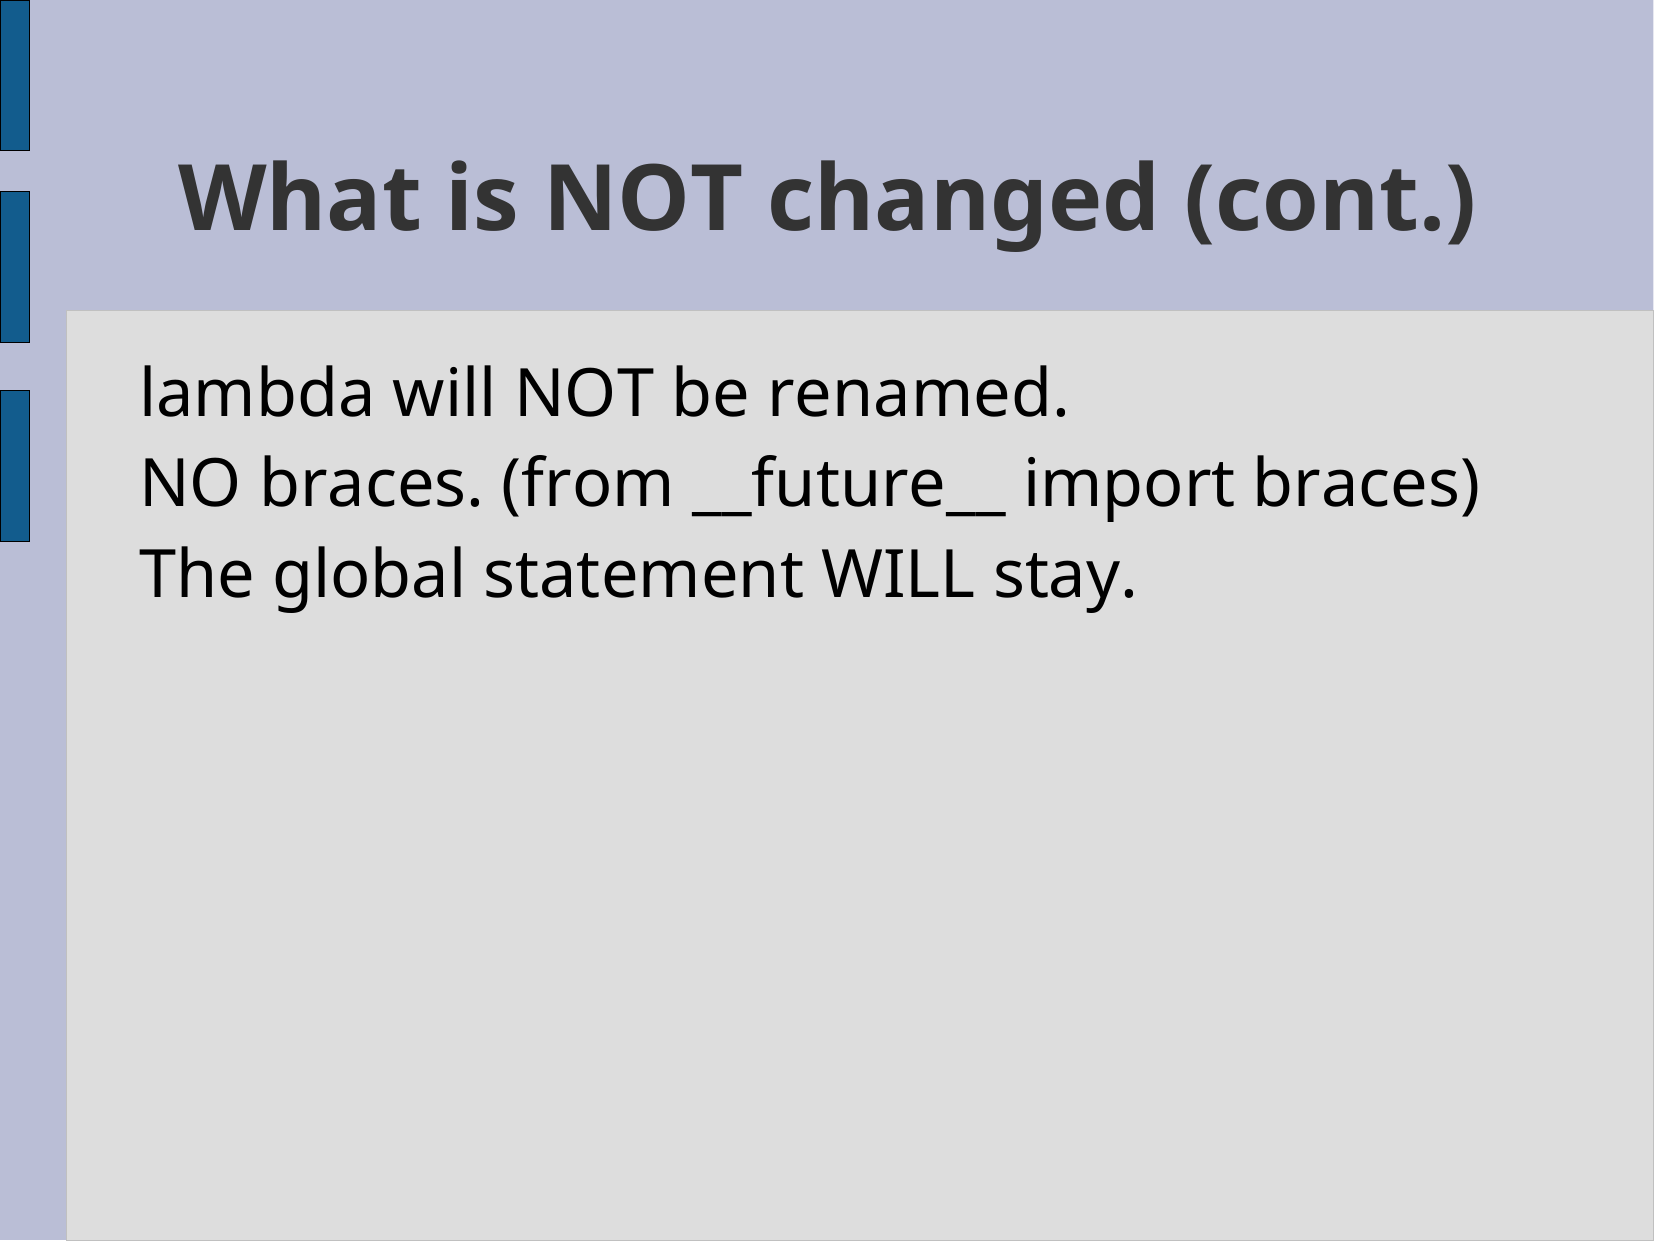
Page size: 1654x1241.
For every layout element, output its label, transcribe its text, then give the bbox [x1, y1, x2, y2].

list lambda will NOT be renamed. NO braces. (from __future__ import braces) The global statement WILL stay. [121, 344, 1534, 1112]
title What is NOT changed (cont.) [121, 98, 1534, 291]
